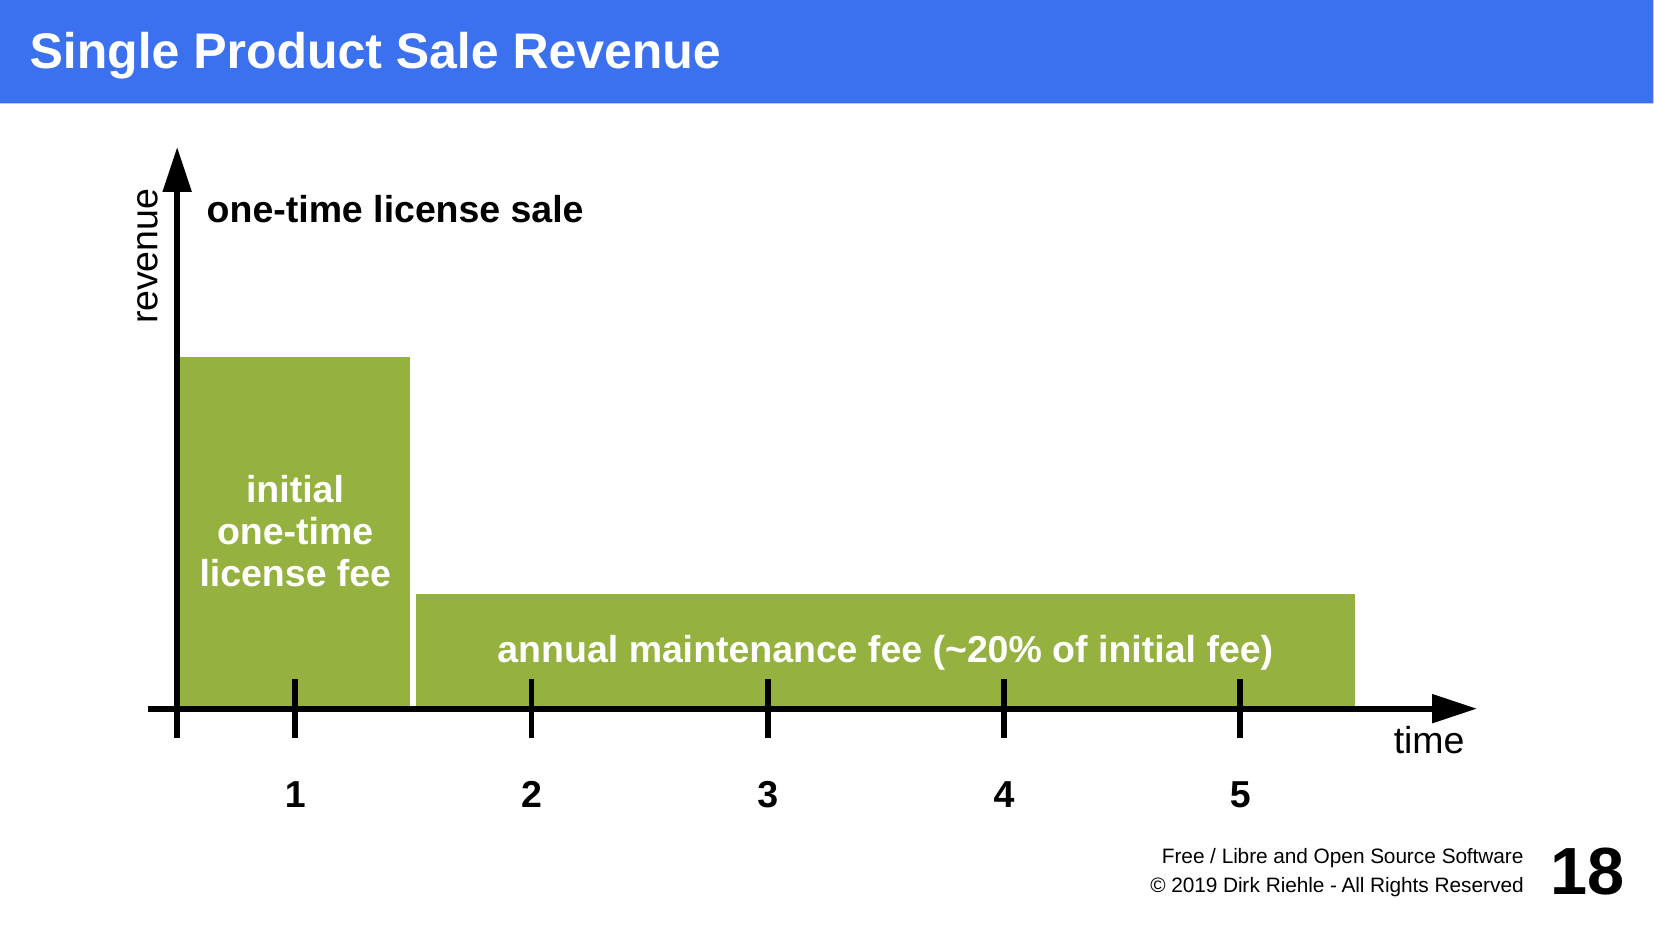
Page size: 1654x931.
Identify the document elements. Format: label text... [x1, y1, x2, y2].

text_box revenue [88, 177, 177, 384]
text_box 5 [1181, 708, 1300, 827]
text_box time [1358, 707, 1477, 826]
text_box one-time license sale [177, 177, 1477, 414]
text_box 3 [708, 708, 827, 827]
text_box annual maintenance fee (~20% of initial fee) [414, 590, 1359, 706]
title Single Product Sale Revenue [0, 0, 1654, 104]
text_box 1 [236, 708, 355, 827]
text_box initial one-time license fee [180, 414, 414, 706]
text_box 4 [944, 708, 1063, 827]
text_box 2 [472, 708, 591, 827]
